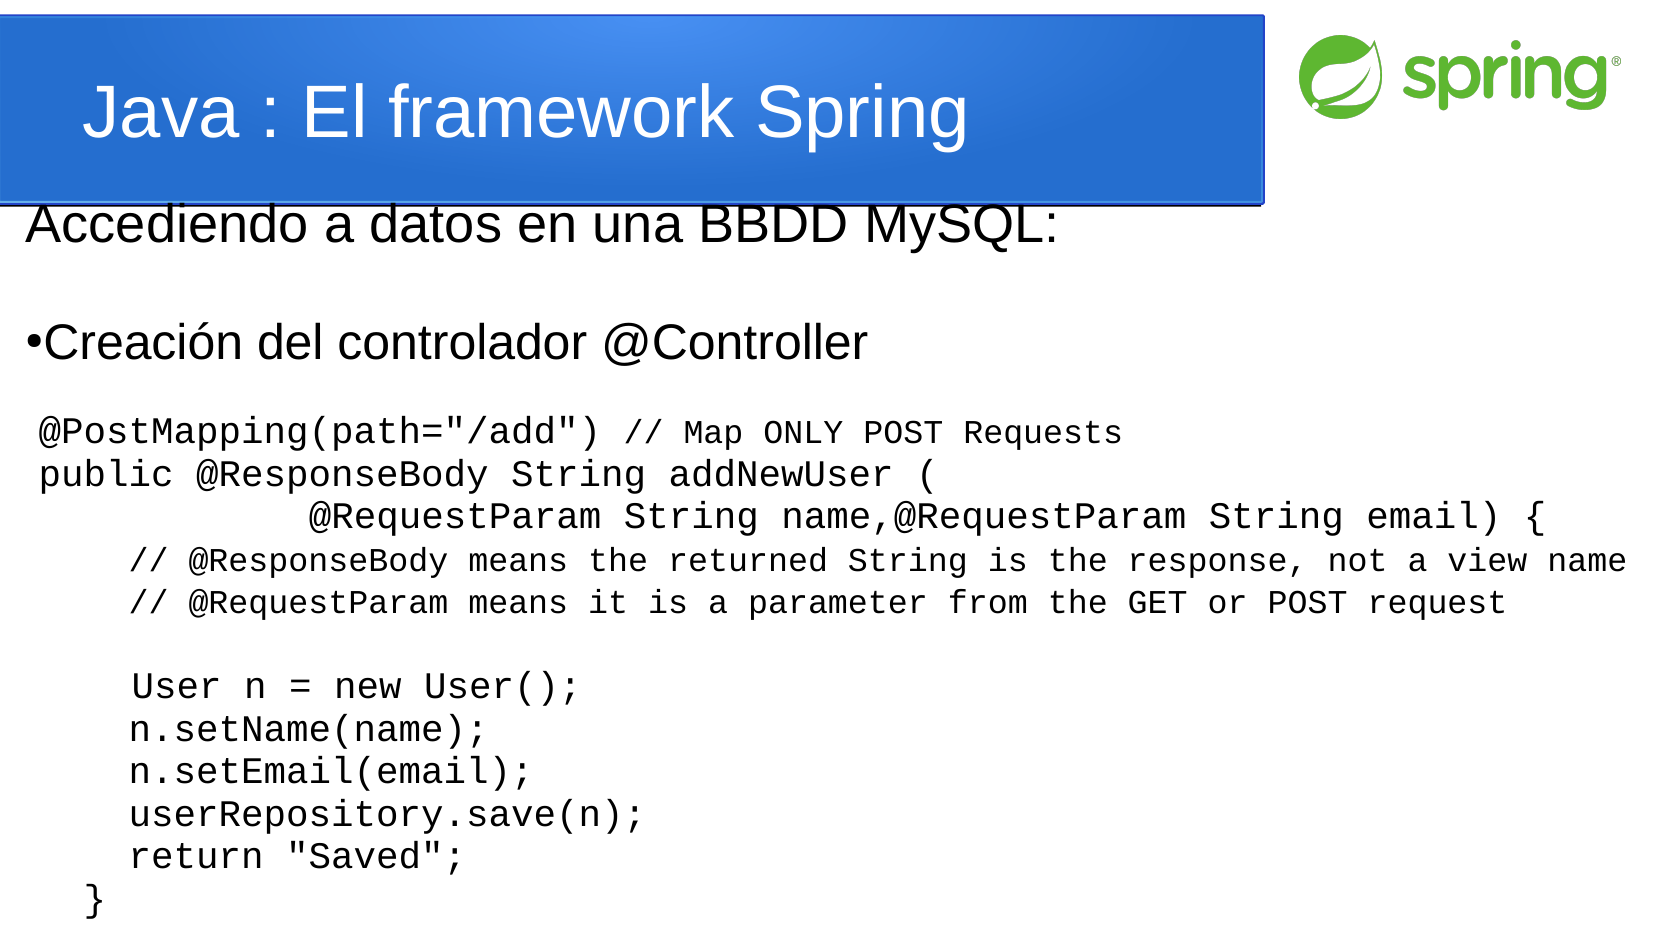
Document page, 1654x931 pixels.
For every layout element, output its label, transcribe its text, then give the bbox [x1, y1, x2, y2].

subtitle Accediendo a datos en una BBDD MySQL: Creación del controlador @Controller @PostMapping(path="/add") // Map ONLY POST Requests public @ResponseBody String addNewUser ( @RequestParam String name,@RequestParam String email) { // @ResponseBody means the returned String is the response, not a view name // @RequestParam means it is a parameter from the GET or POST request User n = new User(); n.setName(name); n.setEmail(email); userRepository.save(n); return "Saved"; } [25, 132, 1644, 931]
title Java : El framework Spring [82, 35, 1235, 132]
picture [1299, 35, 1621, 119]
